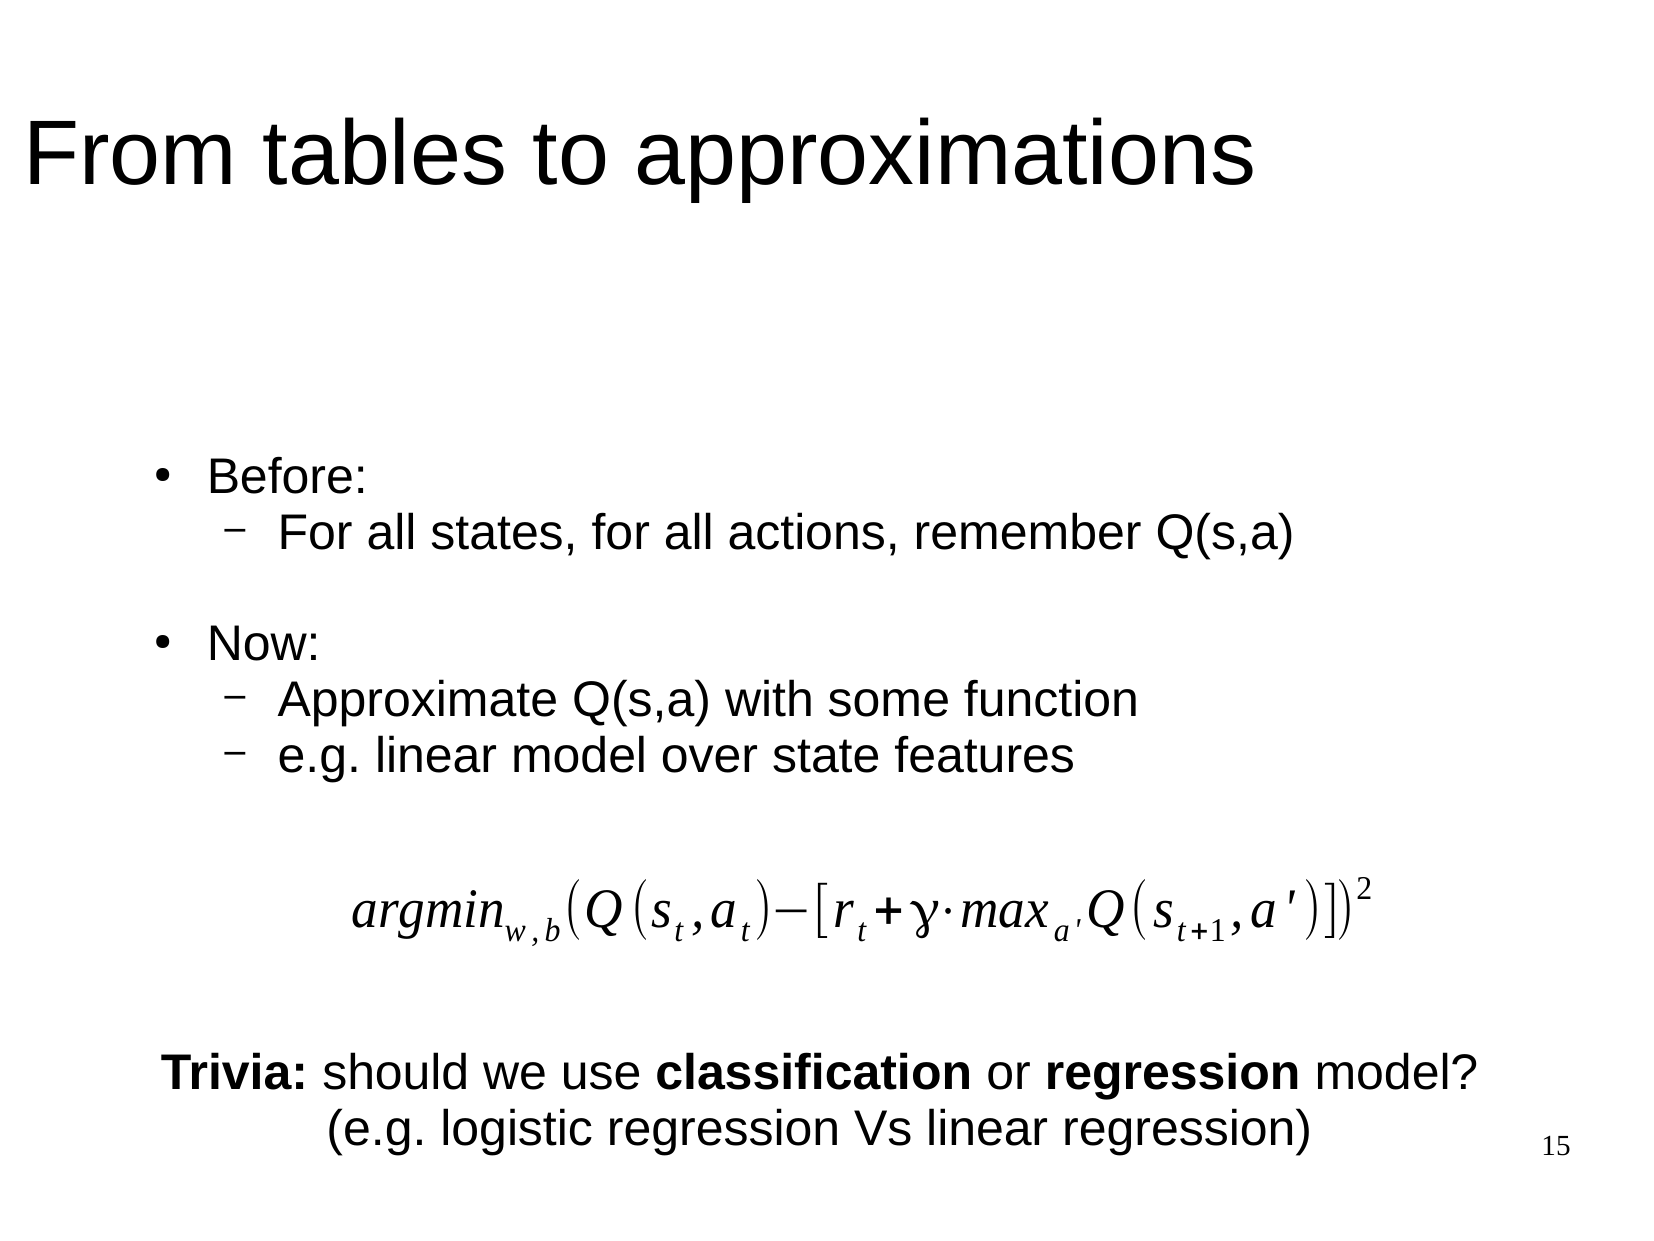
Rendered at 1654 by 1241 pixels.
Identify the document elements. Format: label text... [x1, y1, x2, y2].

title From tables to approximations [23, 49, 1512, 257]
chart [338, 867, 1384, 947]
text_box Before: For all states, for all actions, remember Q(s,a) Now: Approximate Q(s,a) with some function e.g. linear model over state features [121, 440, 1441, 794]
text_box Trivia: should we use classification or regression model? (e.g. logistic regression Vs linear regression) [0, 1036, 1548, 1165]
